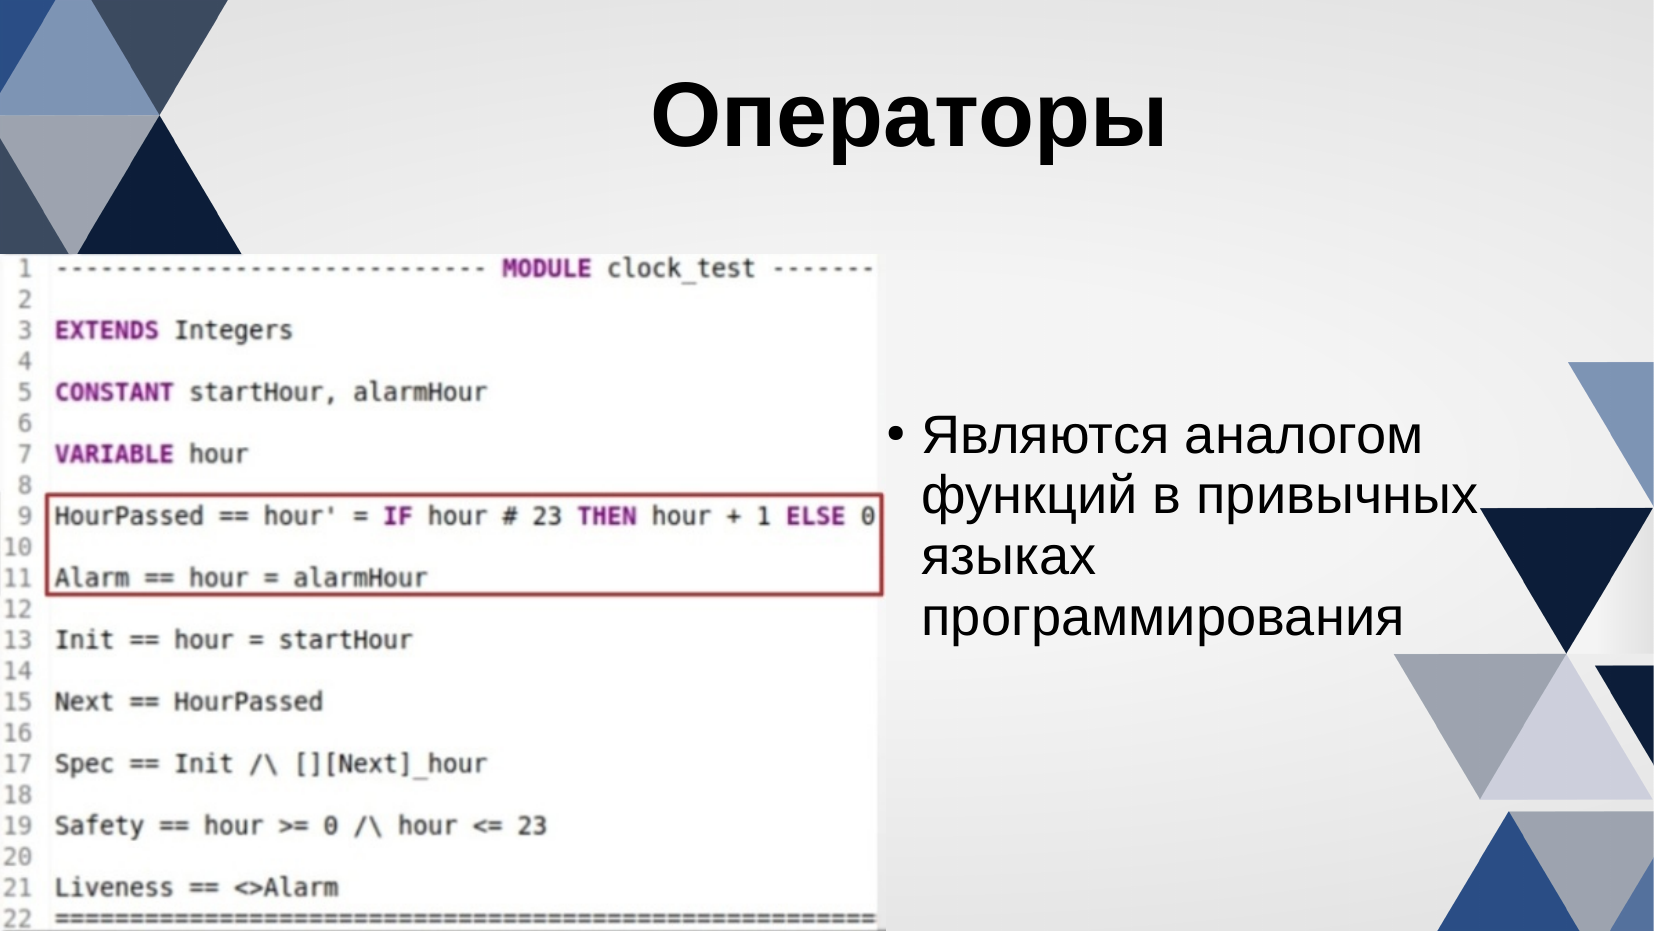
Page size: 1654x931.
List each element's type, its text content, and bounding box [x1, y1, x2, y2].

text_box Являются аналогом функций в привычных языках программирования [886, 397, 1546, 931]
picture [0, 0, 1654, 931]
title Операторы [165, 37, 1654, 193]
